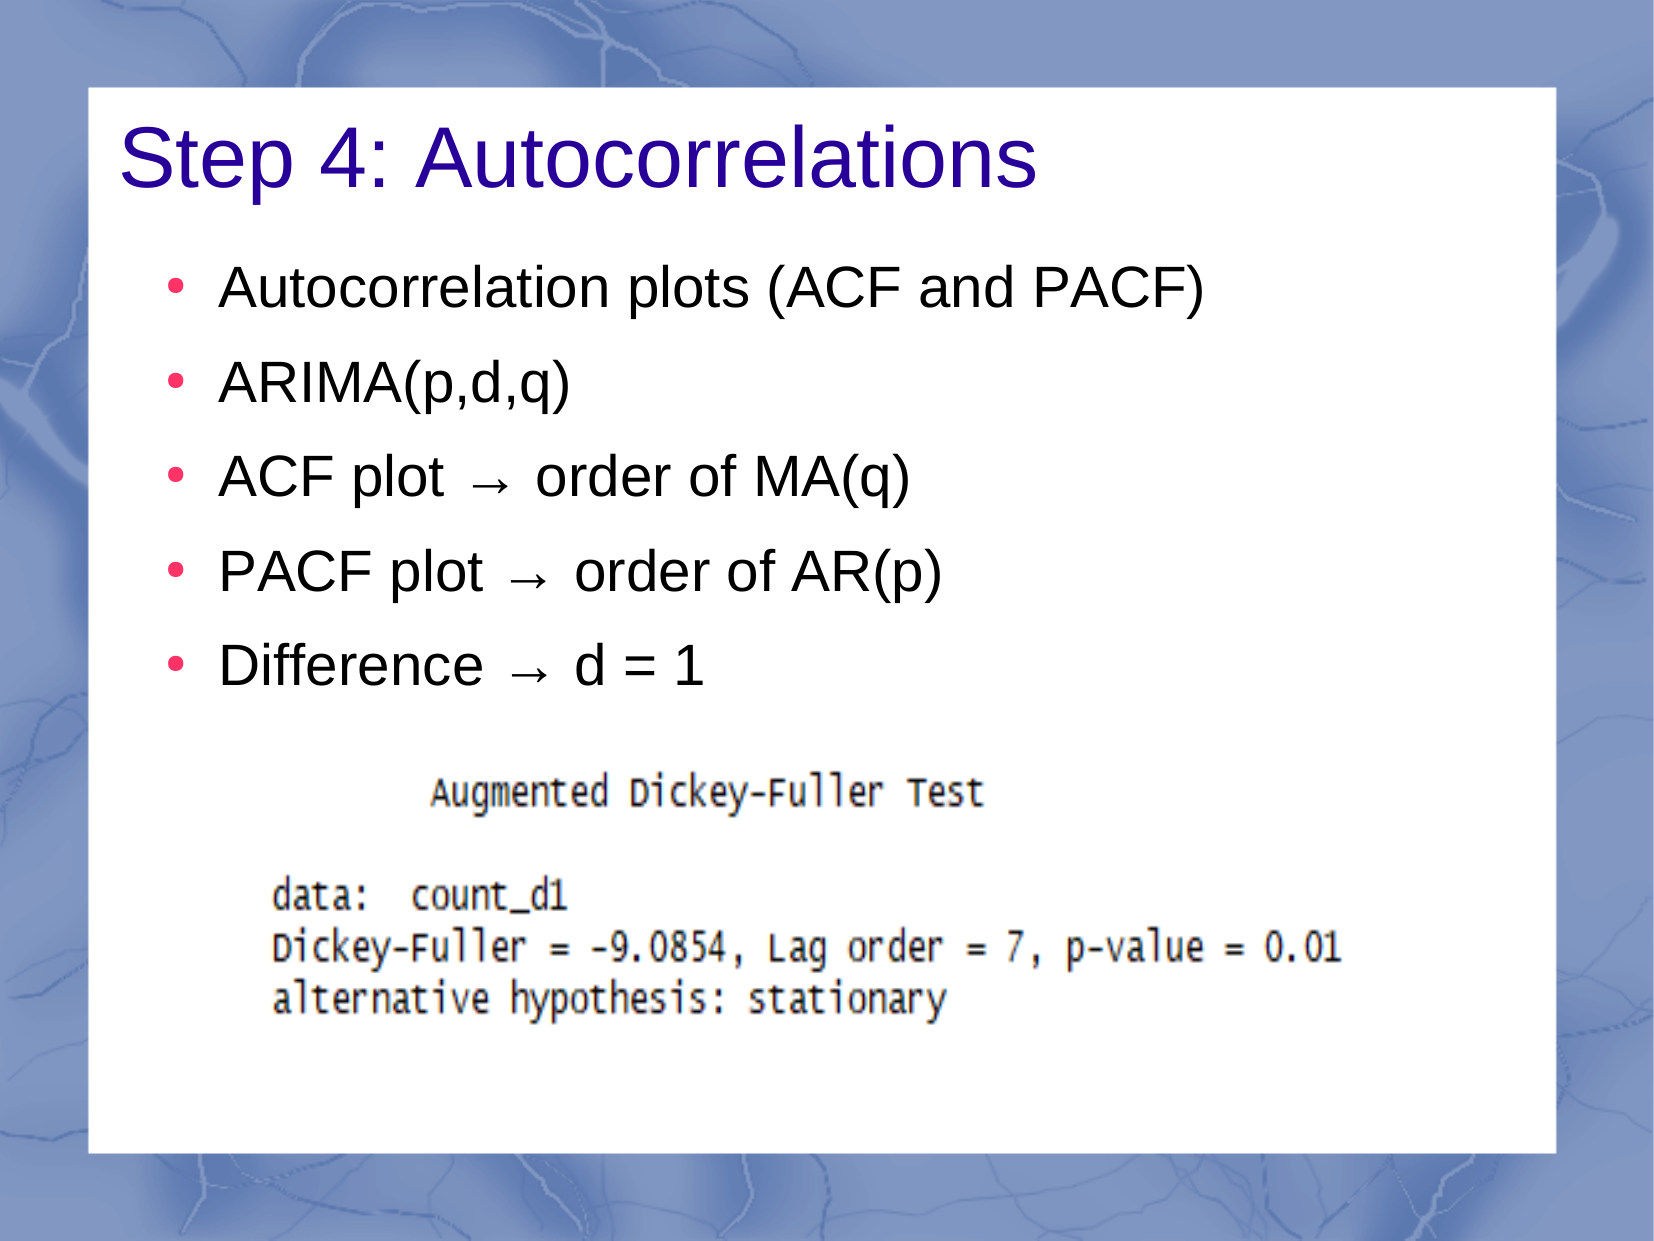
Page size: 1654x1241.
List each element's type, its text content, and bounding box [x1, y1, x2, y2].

picture [0, 0, 1654, 1241]
list Autocorrelation plots (ACF and PACF) ARIMA(p,d,q) ACF plot → order of MA(q) PACF plot → order of AR(p) Difference → d = 1 [147, 255, 1506, 1111]
title Step 4: Autocorrelations [118, 90, 1536, 226]
